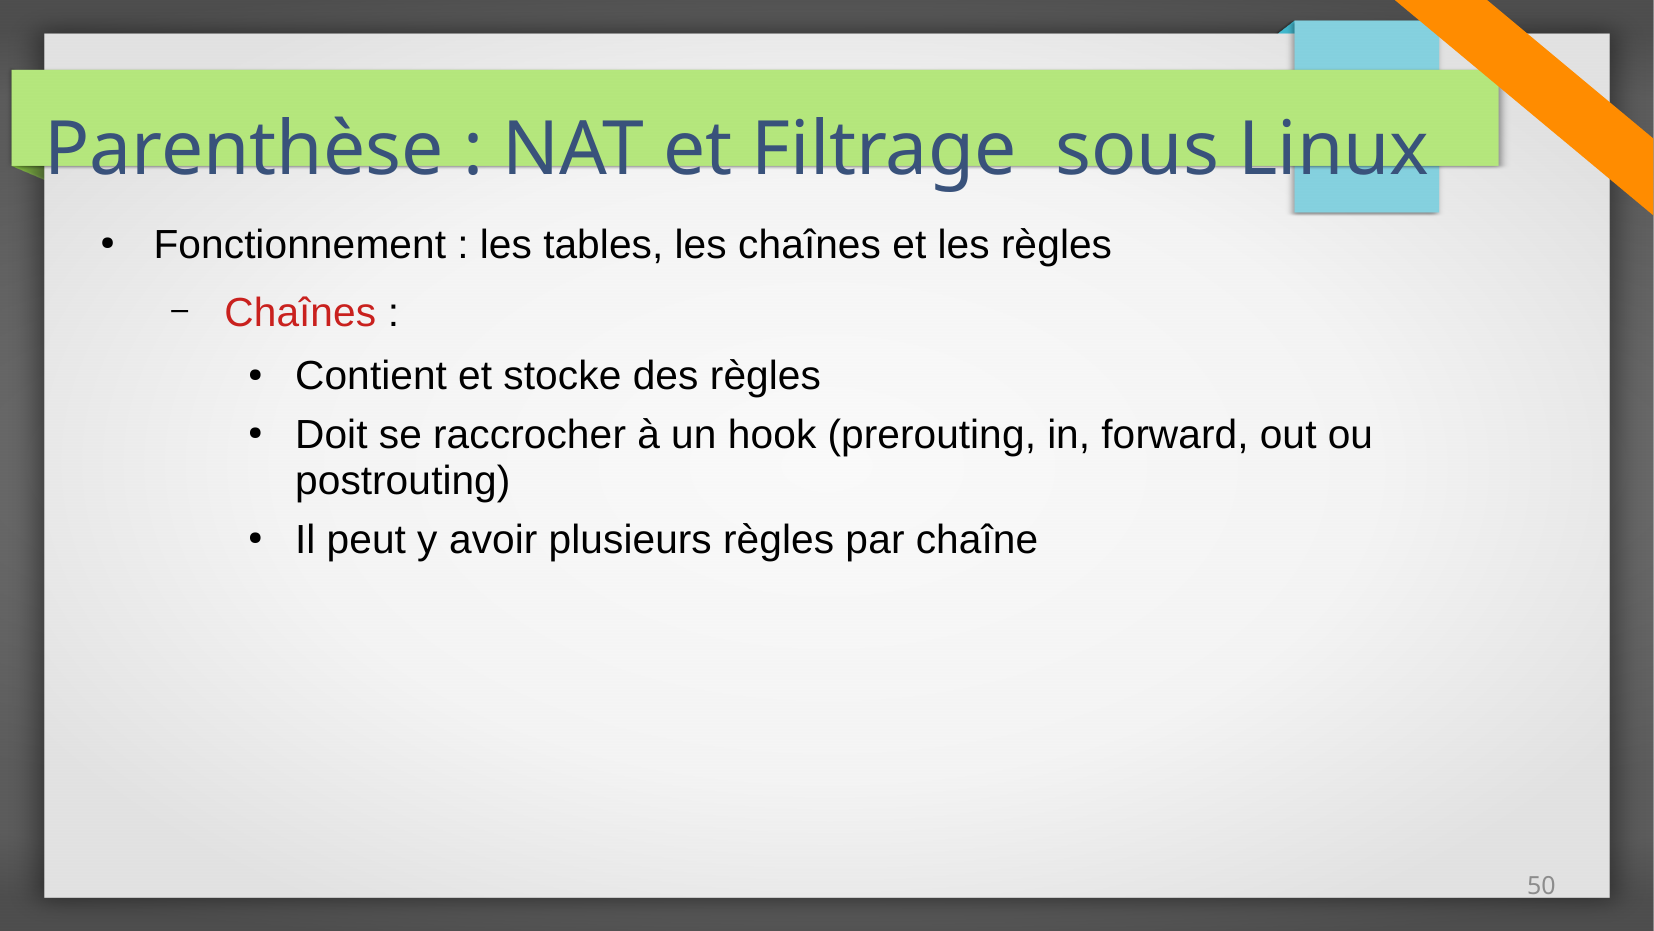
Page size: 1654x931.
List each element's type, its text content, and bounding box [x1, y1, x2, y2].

text_box <numéro> [1184, 862, 1571, 912]
picture [1489, 0, 1654, 138]
list Fonctionnement : les tables, les chaînes et les règles Chaînes : Contient et stocke des règles Doit se raccrocher à un hook (prerouting, in, forward, out ou postrouting) Il peut y avoir plusieurs règles par chaîne [82, 221, 1571, 761]
picture [0, 0, 1654, 931]
text_box Parenthèse : NAT et Filtrage sous Linux [29, 87, 1447, 178]
